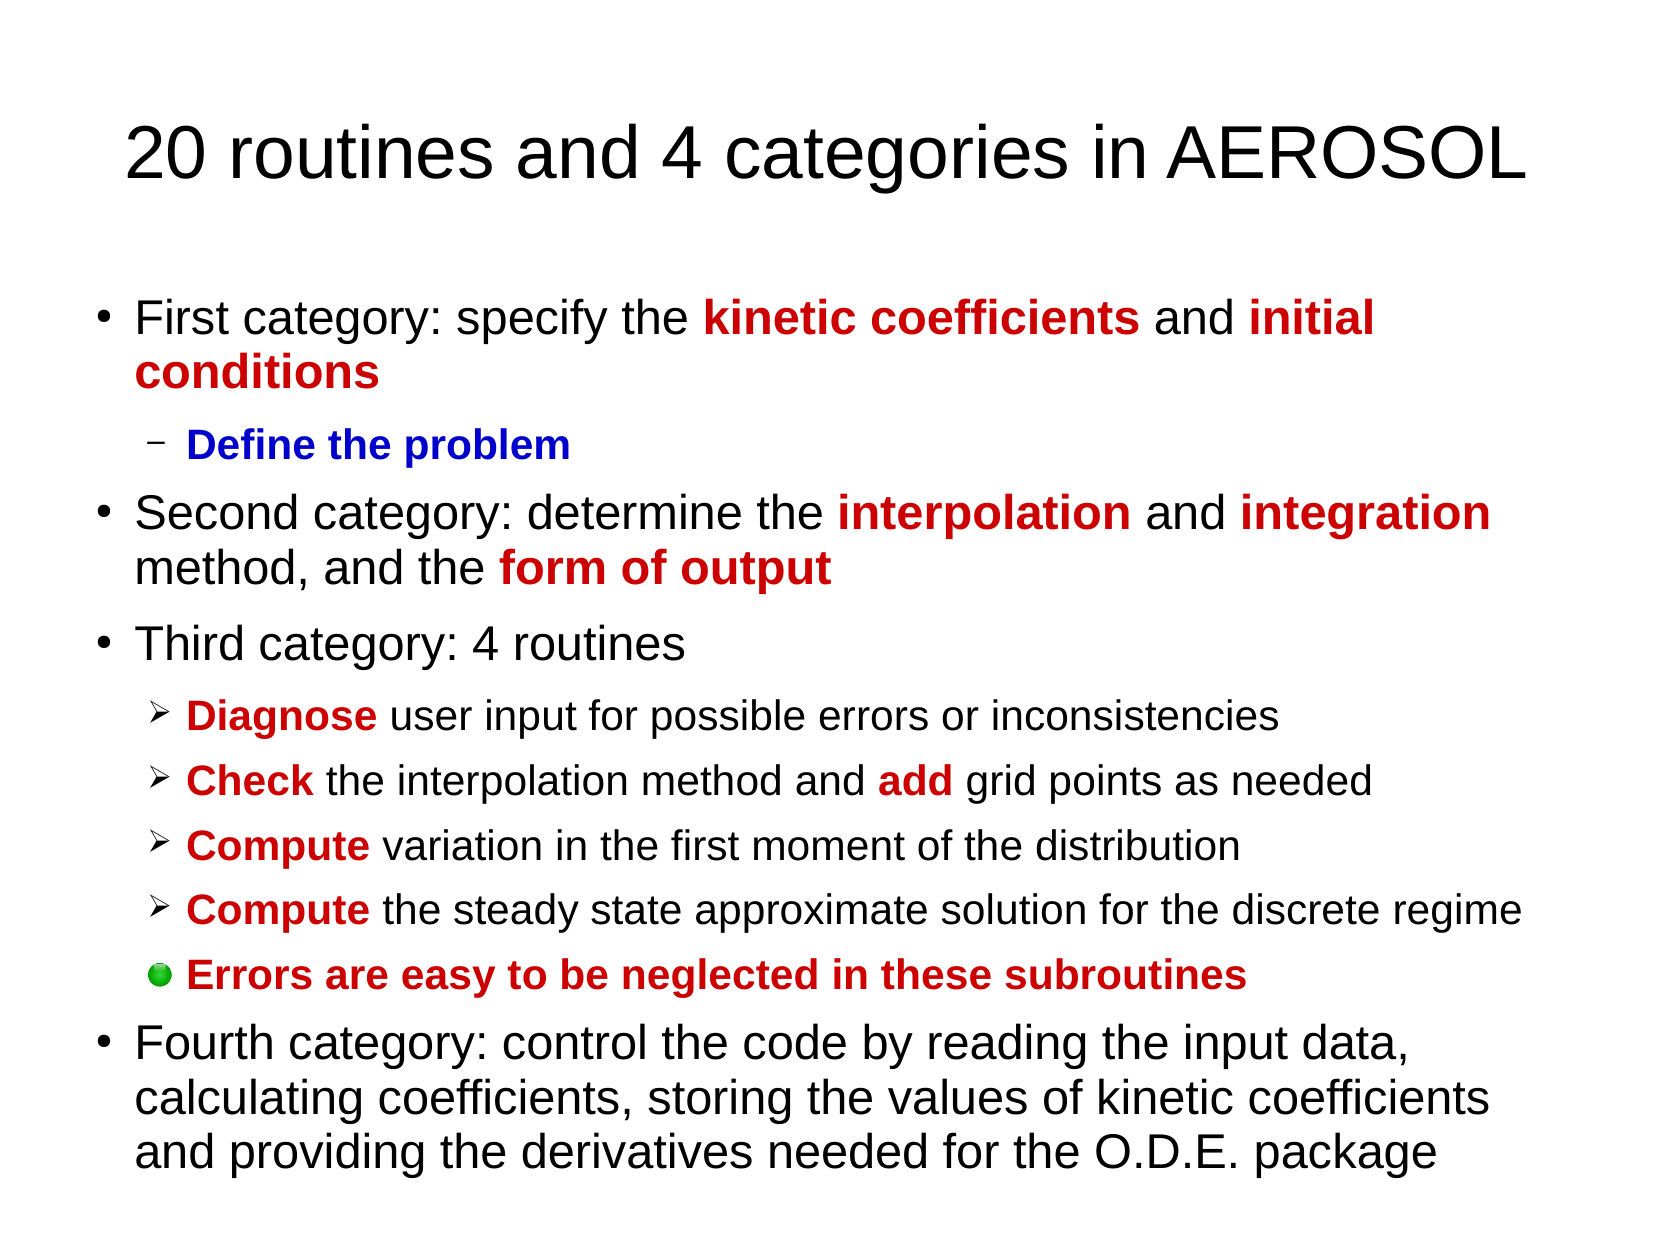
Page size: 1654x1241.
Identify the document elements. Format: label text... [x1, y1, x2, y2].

list First category: specify the kinetic coefficients and initial conditions Define the problem Second category: determine the interpolation and integration method, and the form of output Third category: 4 routines Diagnose user input for possible errors or inconsistencies Check the interpolation method and add grid points as needed Compute variation in the first moment of the distribution Compute the steady state approximate solution for the discrete regime Errors are easy to be neglected in these subroutines Fourth category: control the code by reading the input data, calculating coefficients, storing the values of kinetic coefficients and providing the derivatives needed for the O.D.E. package [82, 290, 1571, 1201]
title 20 routines and 4 categories in AEROSOL [82, 49, 1571, 257]
